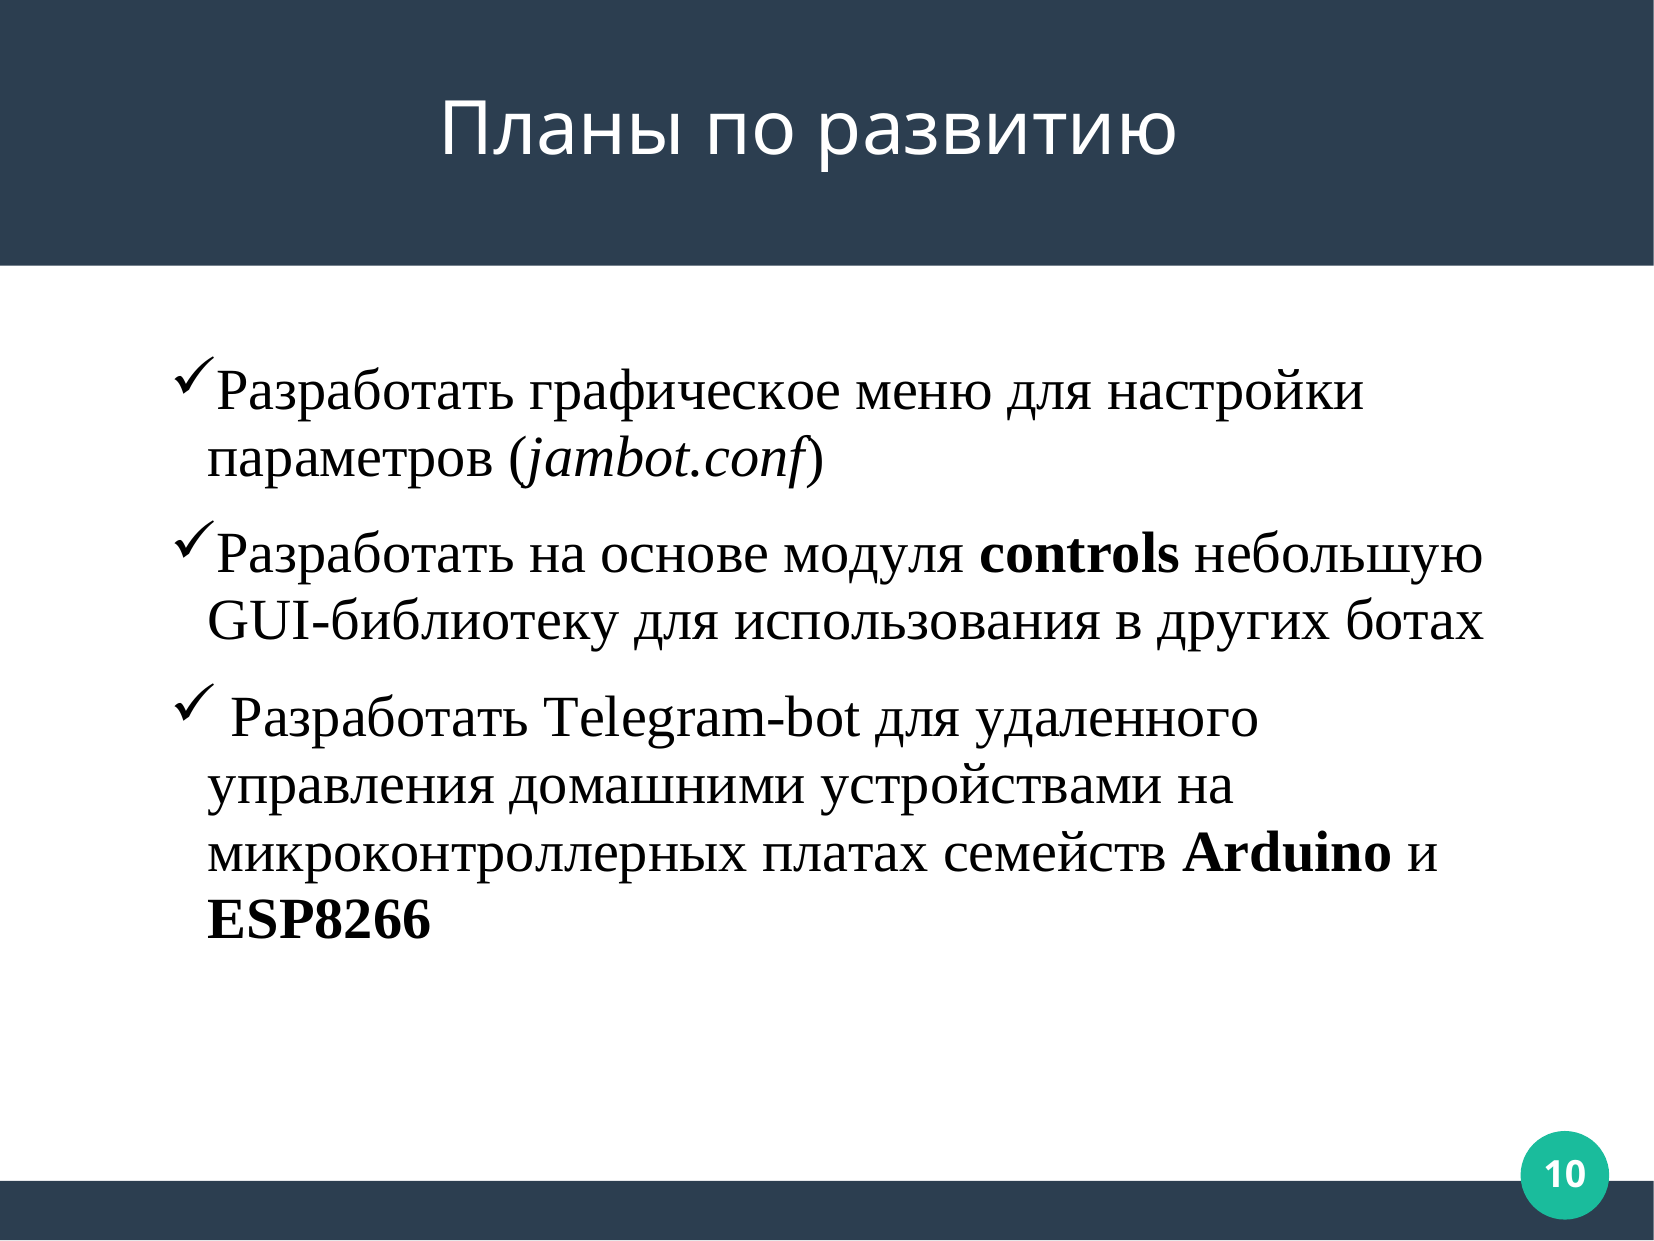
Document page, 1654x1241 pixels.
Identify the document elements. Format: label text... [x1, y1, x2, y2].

title Планы по развитию [88, 29, 1530, 225]
text_box Разработать графическое меню для настройки параметров (jambot.conf) Разработать на основе модуля controls небольшую GUI-библиотеку для использования в других ботах Разработать Telegram-bot для удаленного управления домашними устройствами на микроконтроллерных платах семейств Arduino и ESP8266 [118, 348, 1506, 1093]
